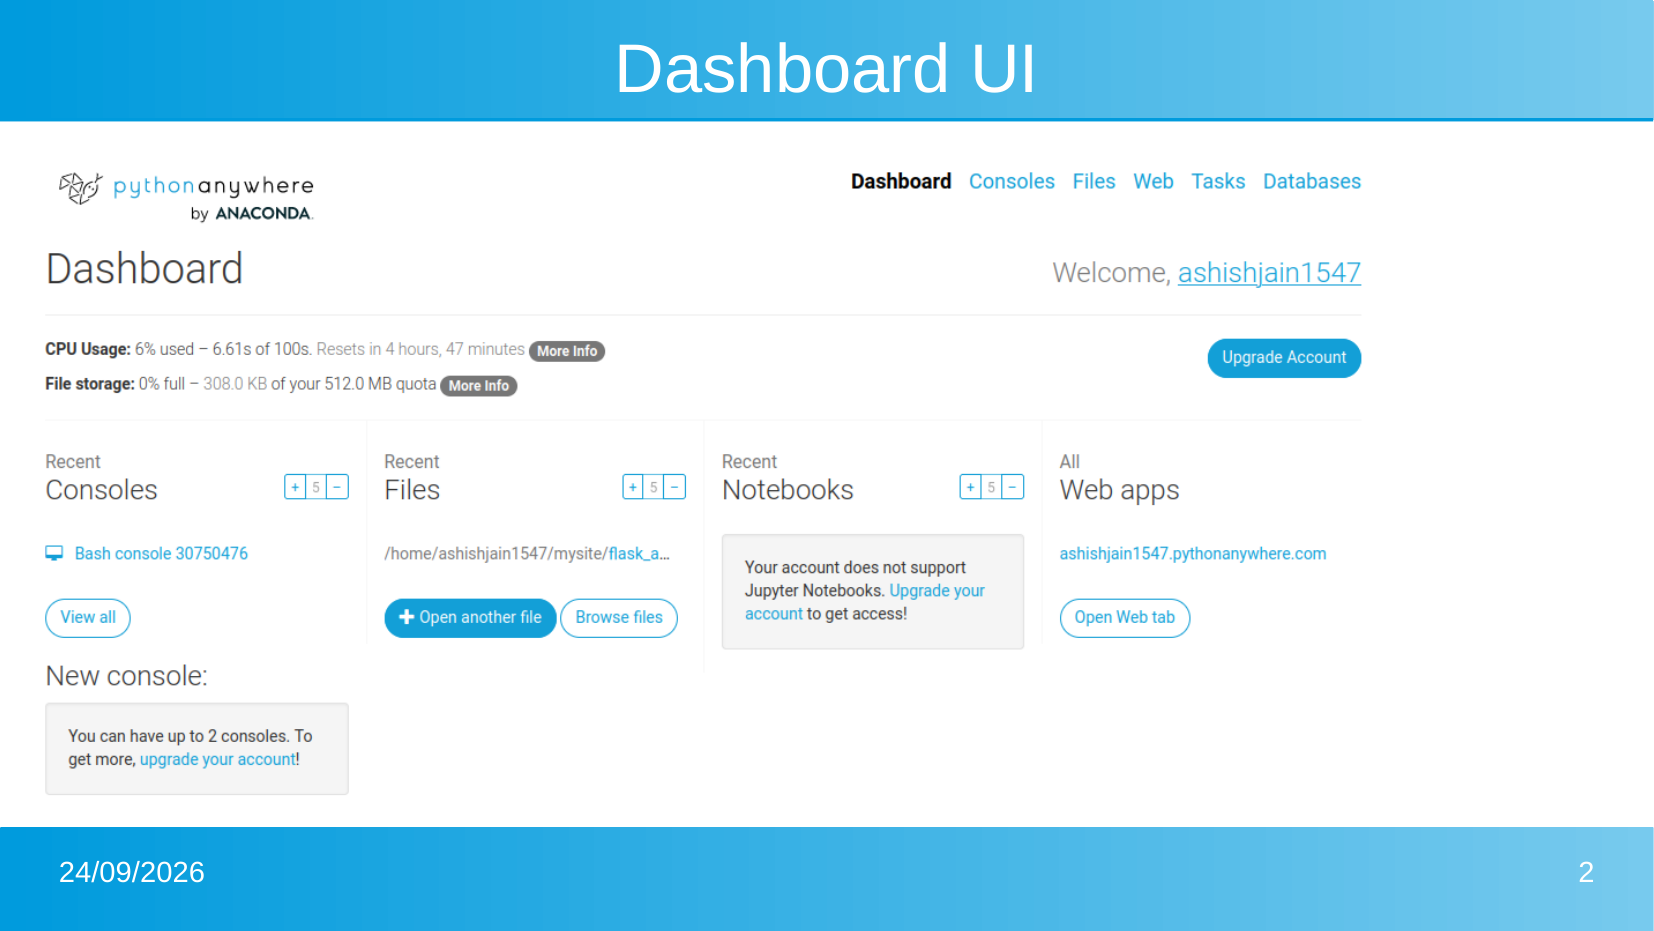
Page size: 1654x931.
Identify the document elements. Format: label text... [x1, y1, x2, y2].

title Dashboard UI [59, 29, 1595, 108]
picture [28, 147, 1388, 809]
